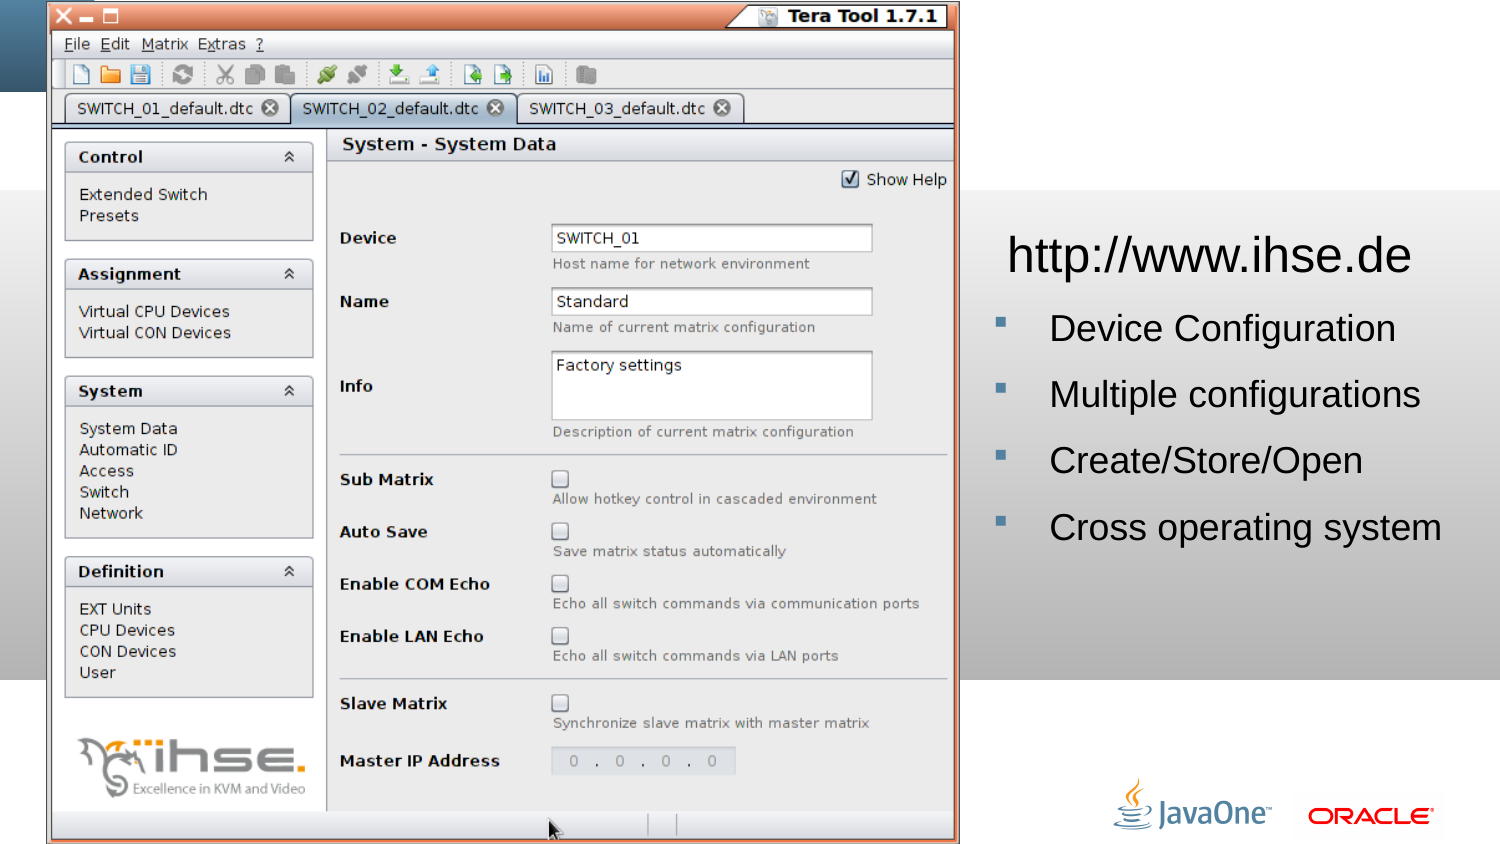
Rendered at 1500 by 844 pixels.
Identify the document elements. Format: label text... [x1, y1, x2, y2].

picture [46, 1, 960, 844]
list http://www.ihse.de Device Configuration Multiple configurations Create/Store/Open Cross operating system [993, 210, 1471, 640]
picture [1097, 761, 1288, 844]
picture [1293, 792, 1445, 840]
